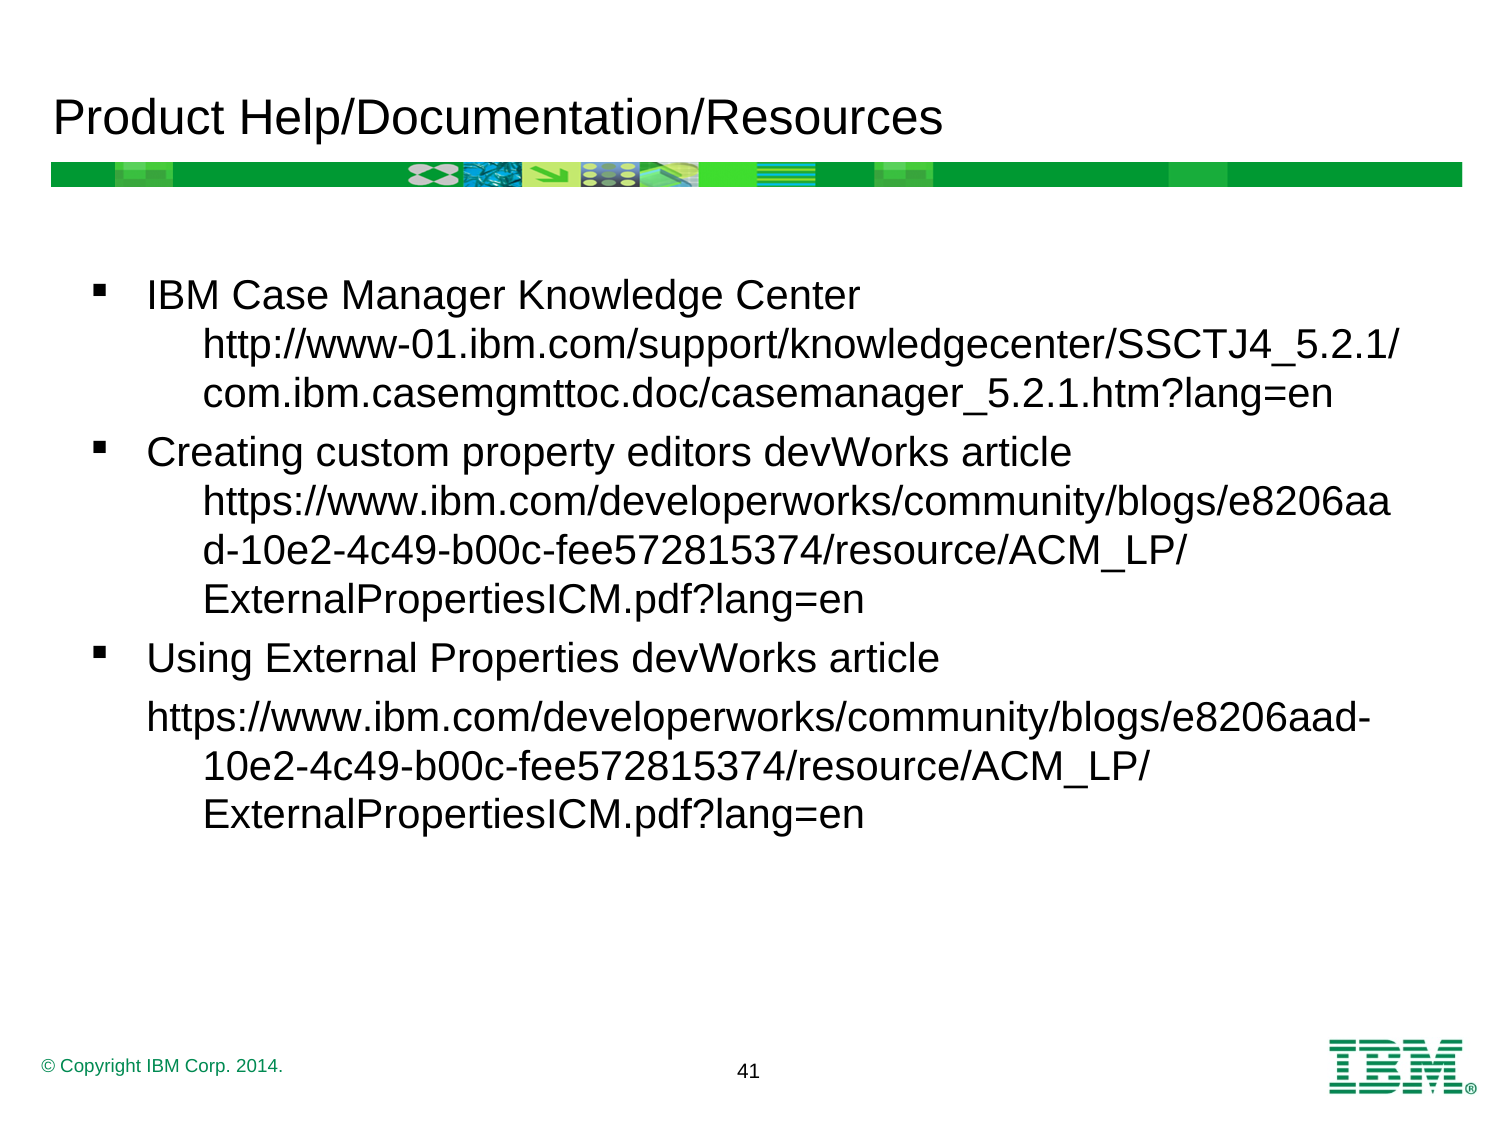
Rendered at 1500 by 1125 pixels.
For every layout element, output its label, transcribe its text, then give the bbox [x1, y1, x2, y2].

list IBM Case Manager Knowledge Center http://www-01.ibm.com/support/knowledgecenter/SSCTJ4_5.2.1/com.ibm.casemgmttoc.doc/casemanager_5.2.1.htm?lang=en Creating custom property editors devWorks article https://www.ibm.com/developerworks/community/blogs/e8206aad-10e2-4c49-b00c-fee572815374/resource/ACM_LP/ExternalPropertiesICM.pdf?lang=en Using External Properties devWorks article https://www.ibm.com/developerworks/community/blogs/e8206aad-10e2-4c49-b00c-fee572815374/resource/ACM_LP/ExternalPropertiesICM.pdf?lang=en [75, 262, 1426, 1006]
picture [1327, 1037, 1479, 1096]
title Product Help/Documentation/Resources [37, 45, 1388, 188]
picture [50, 161, 1463, 189]
